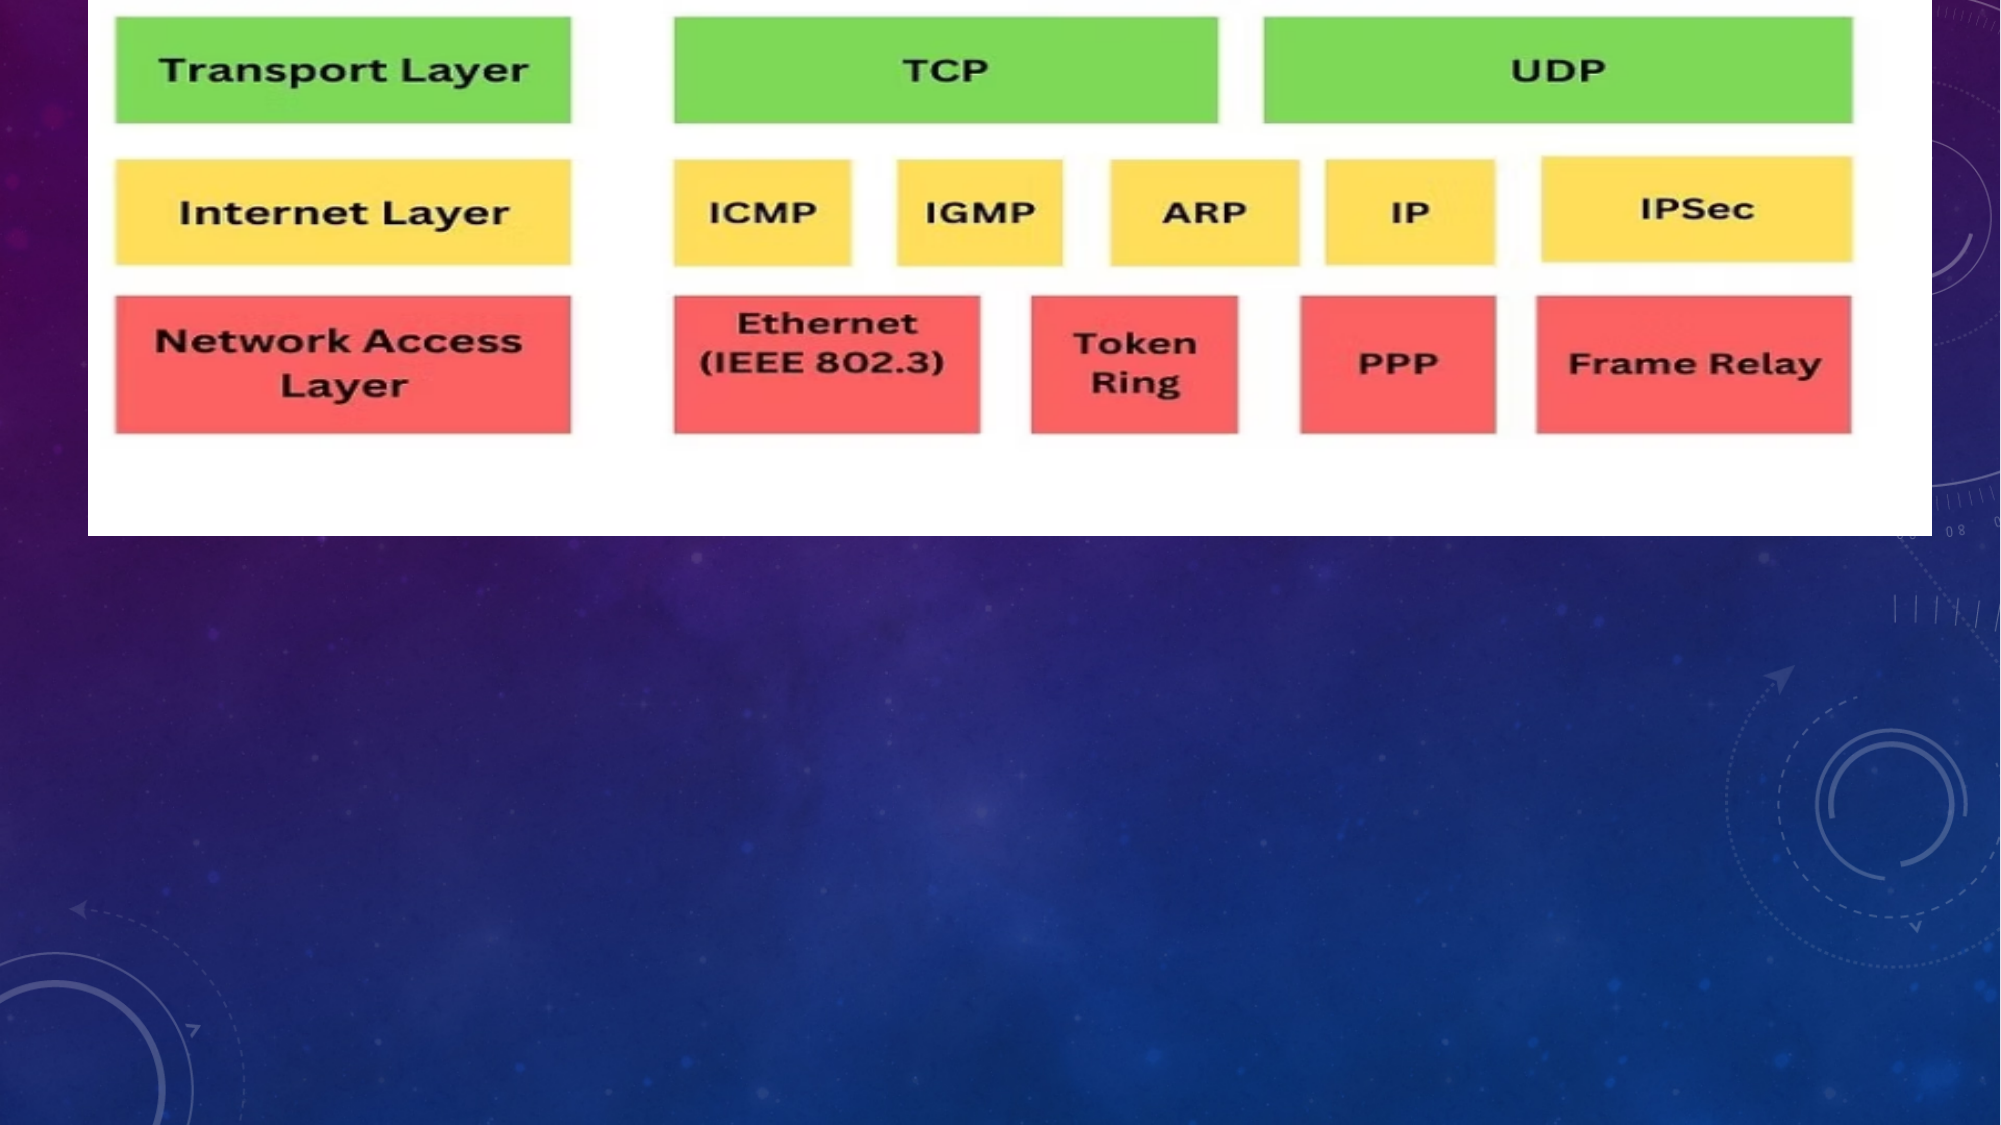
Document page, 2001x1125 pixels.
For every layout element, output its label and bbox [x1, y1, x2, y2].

picture [88, 0, 1932, 536]
